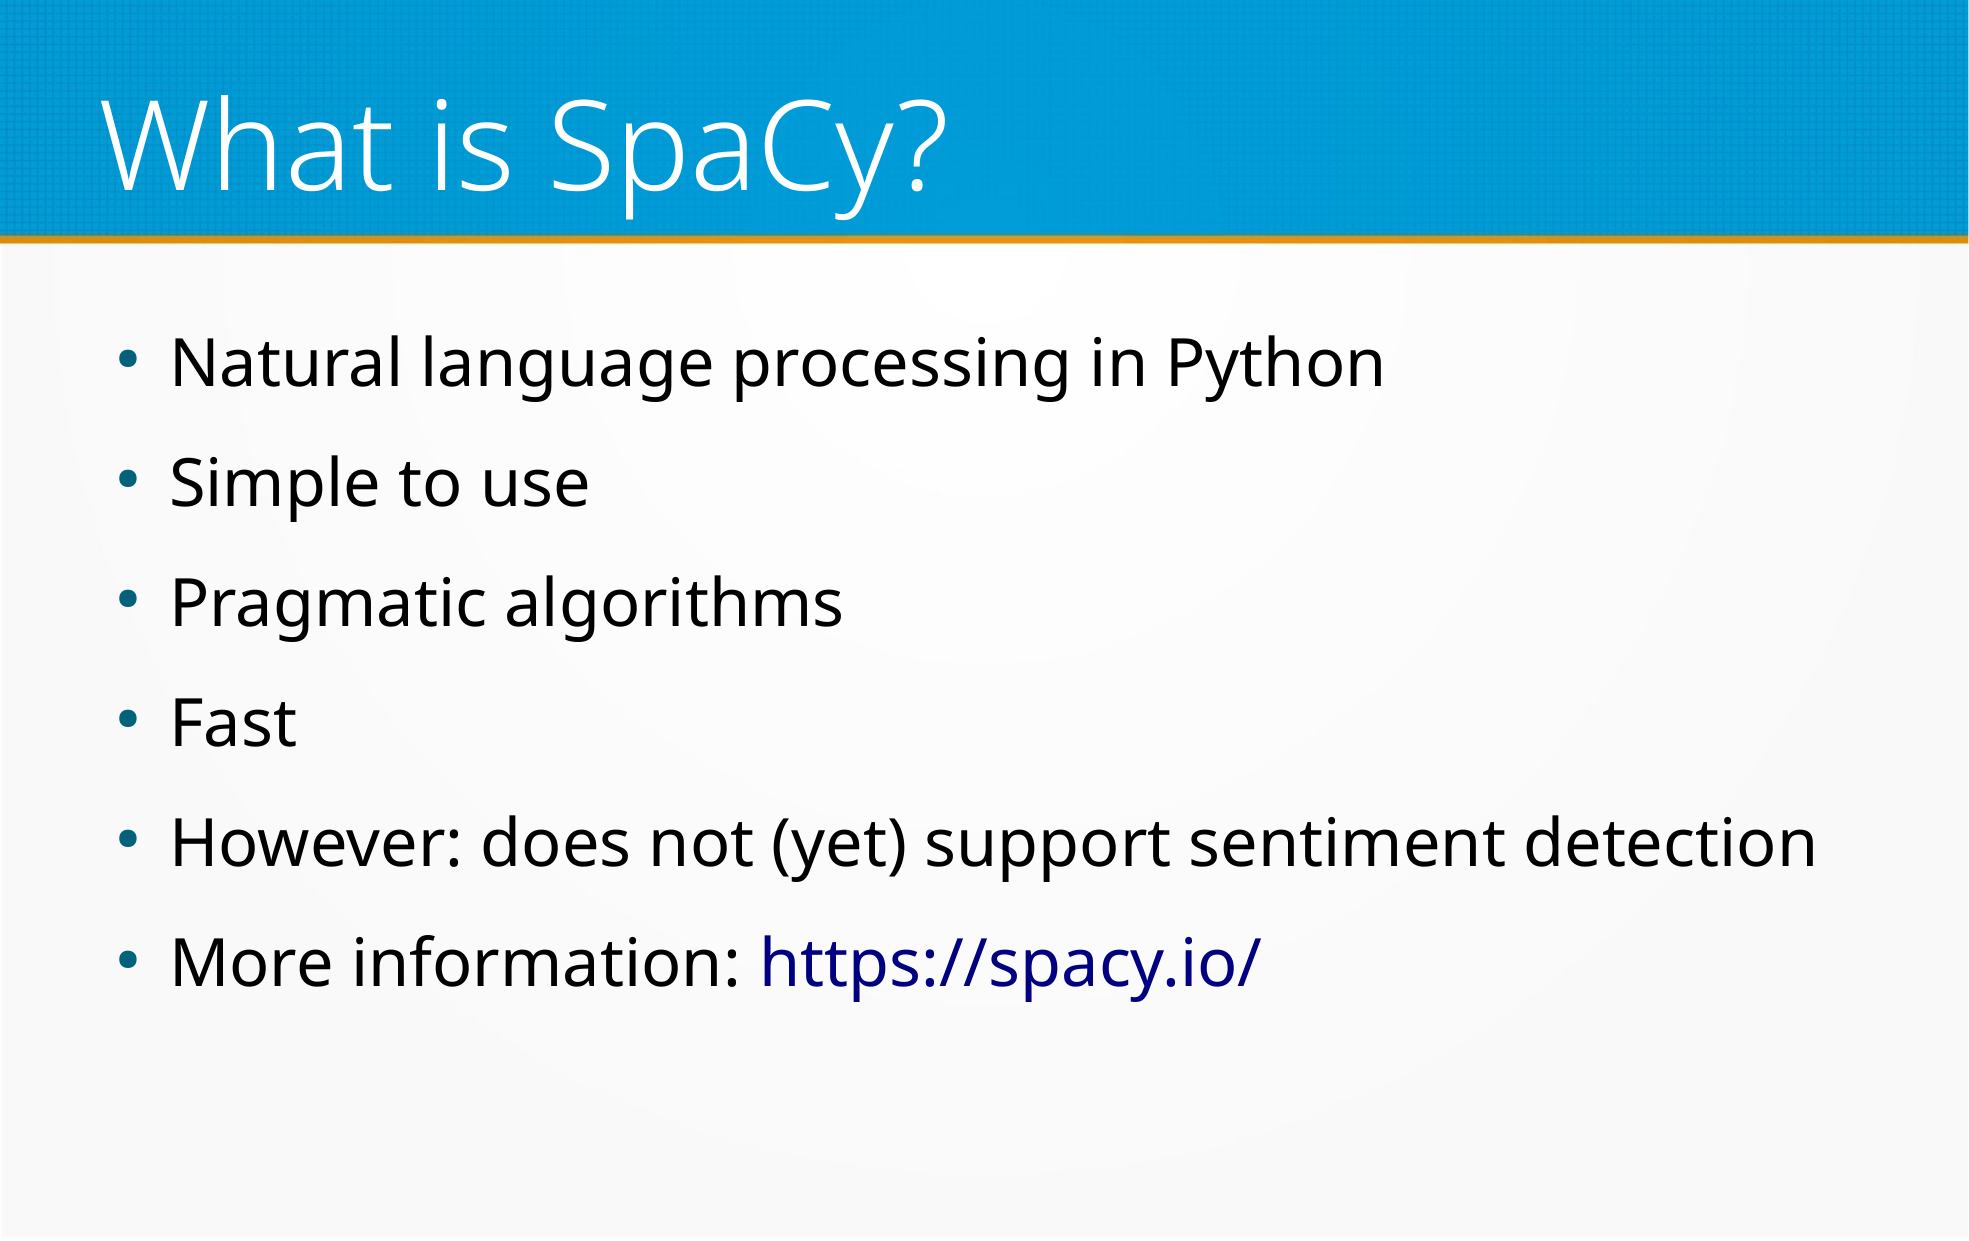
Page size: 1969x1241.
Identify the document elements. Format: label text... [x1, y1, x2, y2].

list Natural language processing in Python Simple to use Pragmatic algorithms Fast However: does not (yet) support sentiment detection More information: https://spacy.io/ [98, 315, 1861, 1081]
title What is SpaCy? [98, 19, 1870, 227]
picture [0, 233, 1969, 1241]
